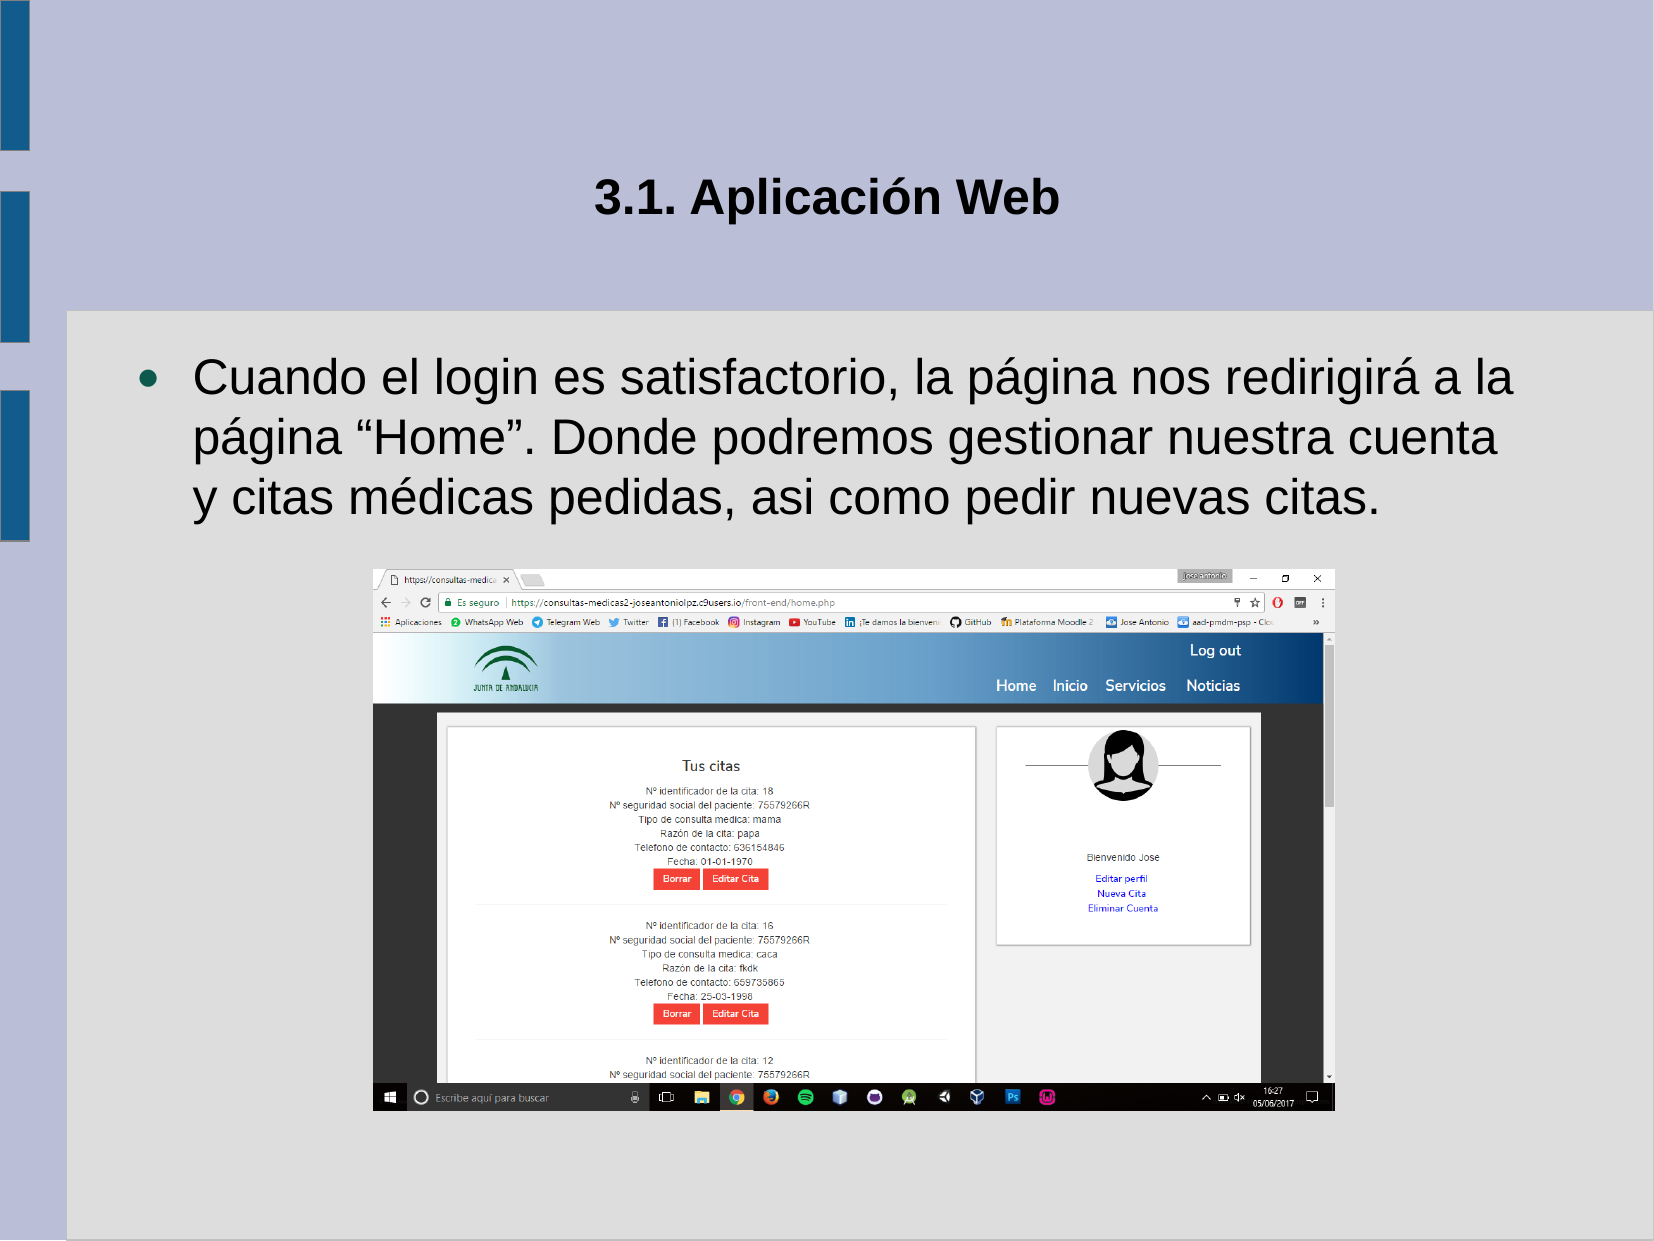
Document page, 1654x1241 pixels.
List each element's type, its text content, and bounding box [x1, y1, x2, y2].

picture [373, 569, 1335, 1111]
text_box 3.1. Aplicación Web [121, 91, 1534, 299]
text_box Cuando el login es satisfactorio, la página nos redirigirá a la página “Home”. Donde podremos gestionar nuestra cuenta y citas médicas pedidas, asi como pedir nuevas citas. [121, 344, 1534, 1126]
